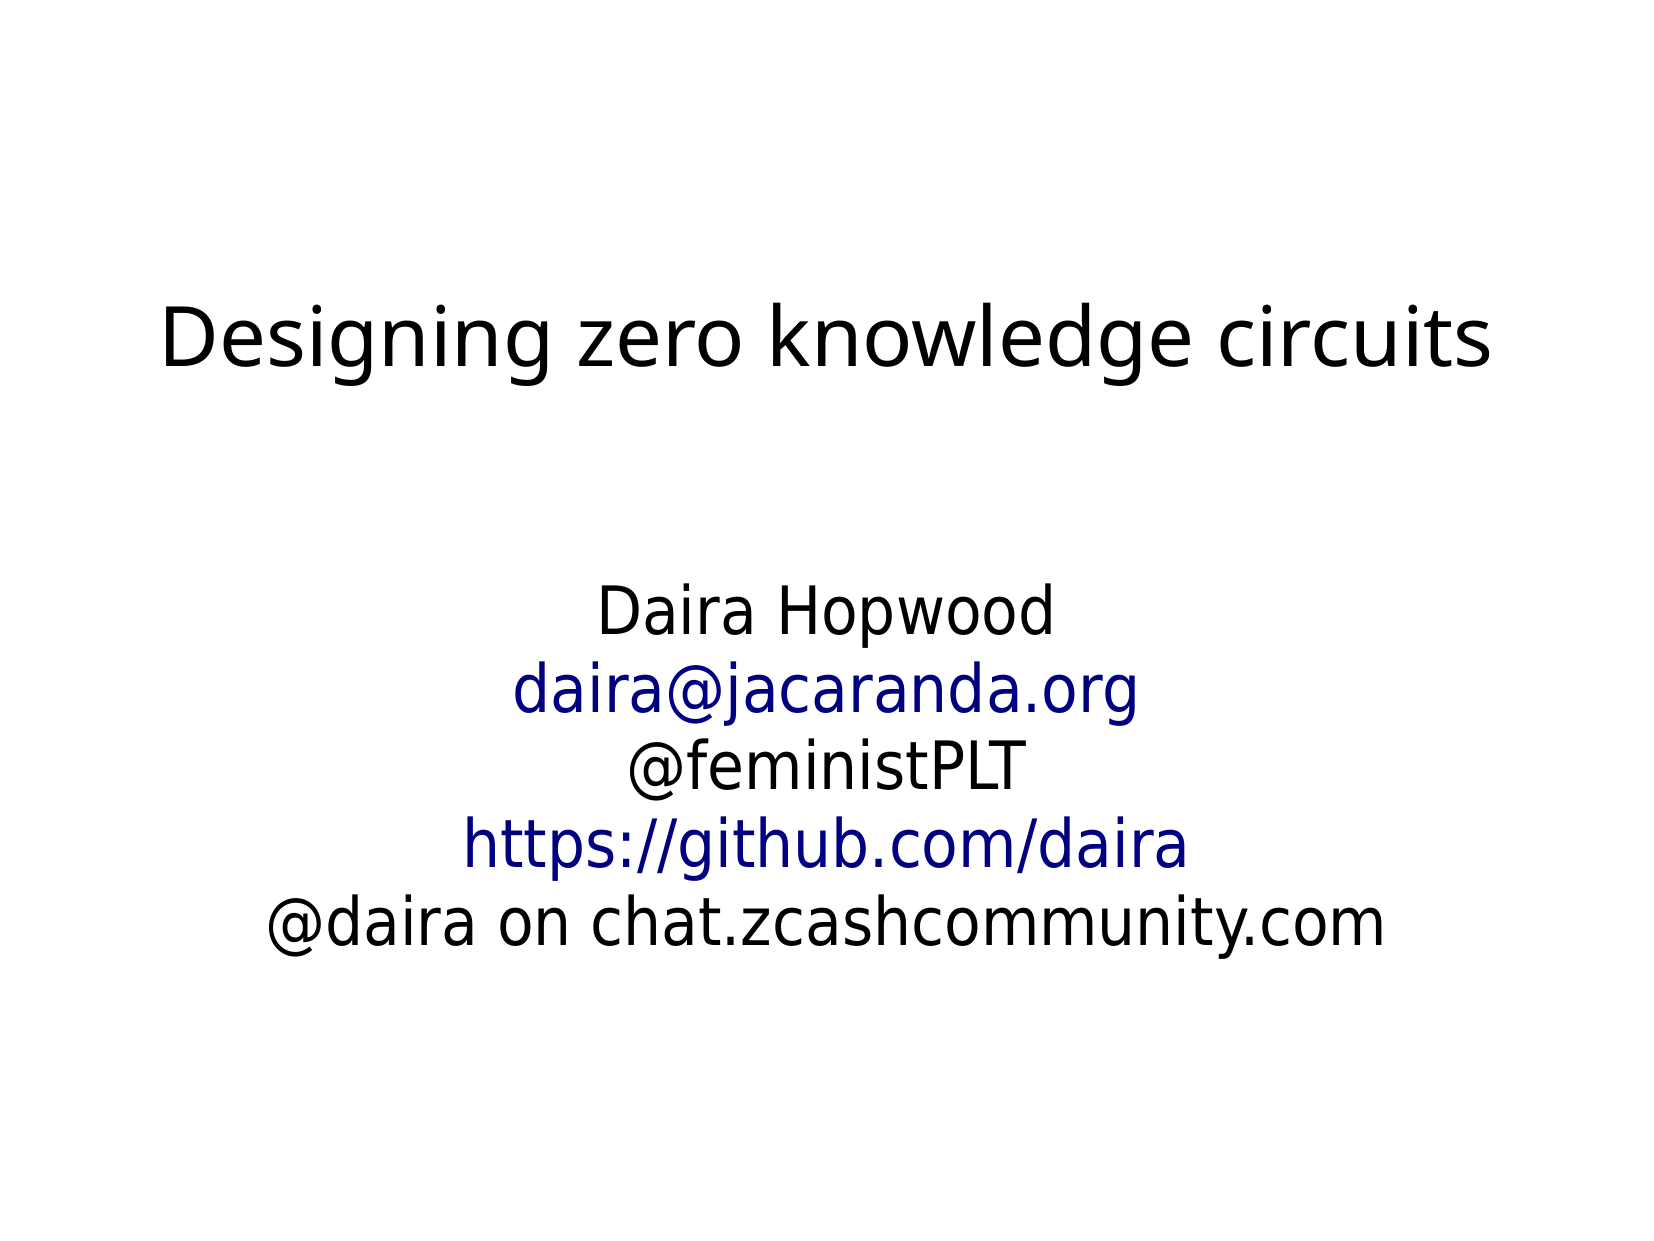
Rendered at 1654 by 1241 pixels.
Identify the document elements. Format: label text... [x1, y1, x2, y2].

subtitle Designing zero knowledge circuits Daira Hopwood daira@jacaranda.org @feministPLT https://github.com/daira @daira on chat.zcashcommunity.com [82, 259, 1571, 980]
